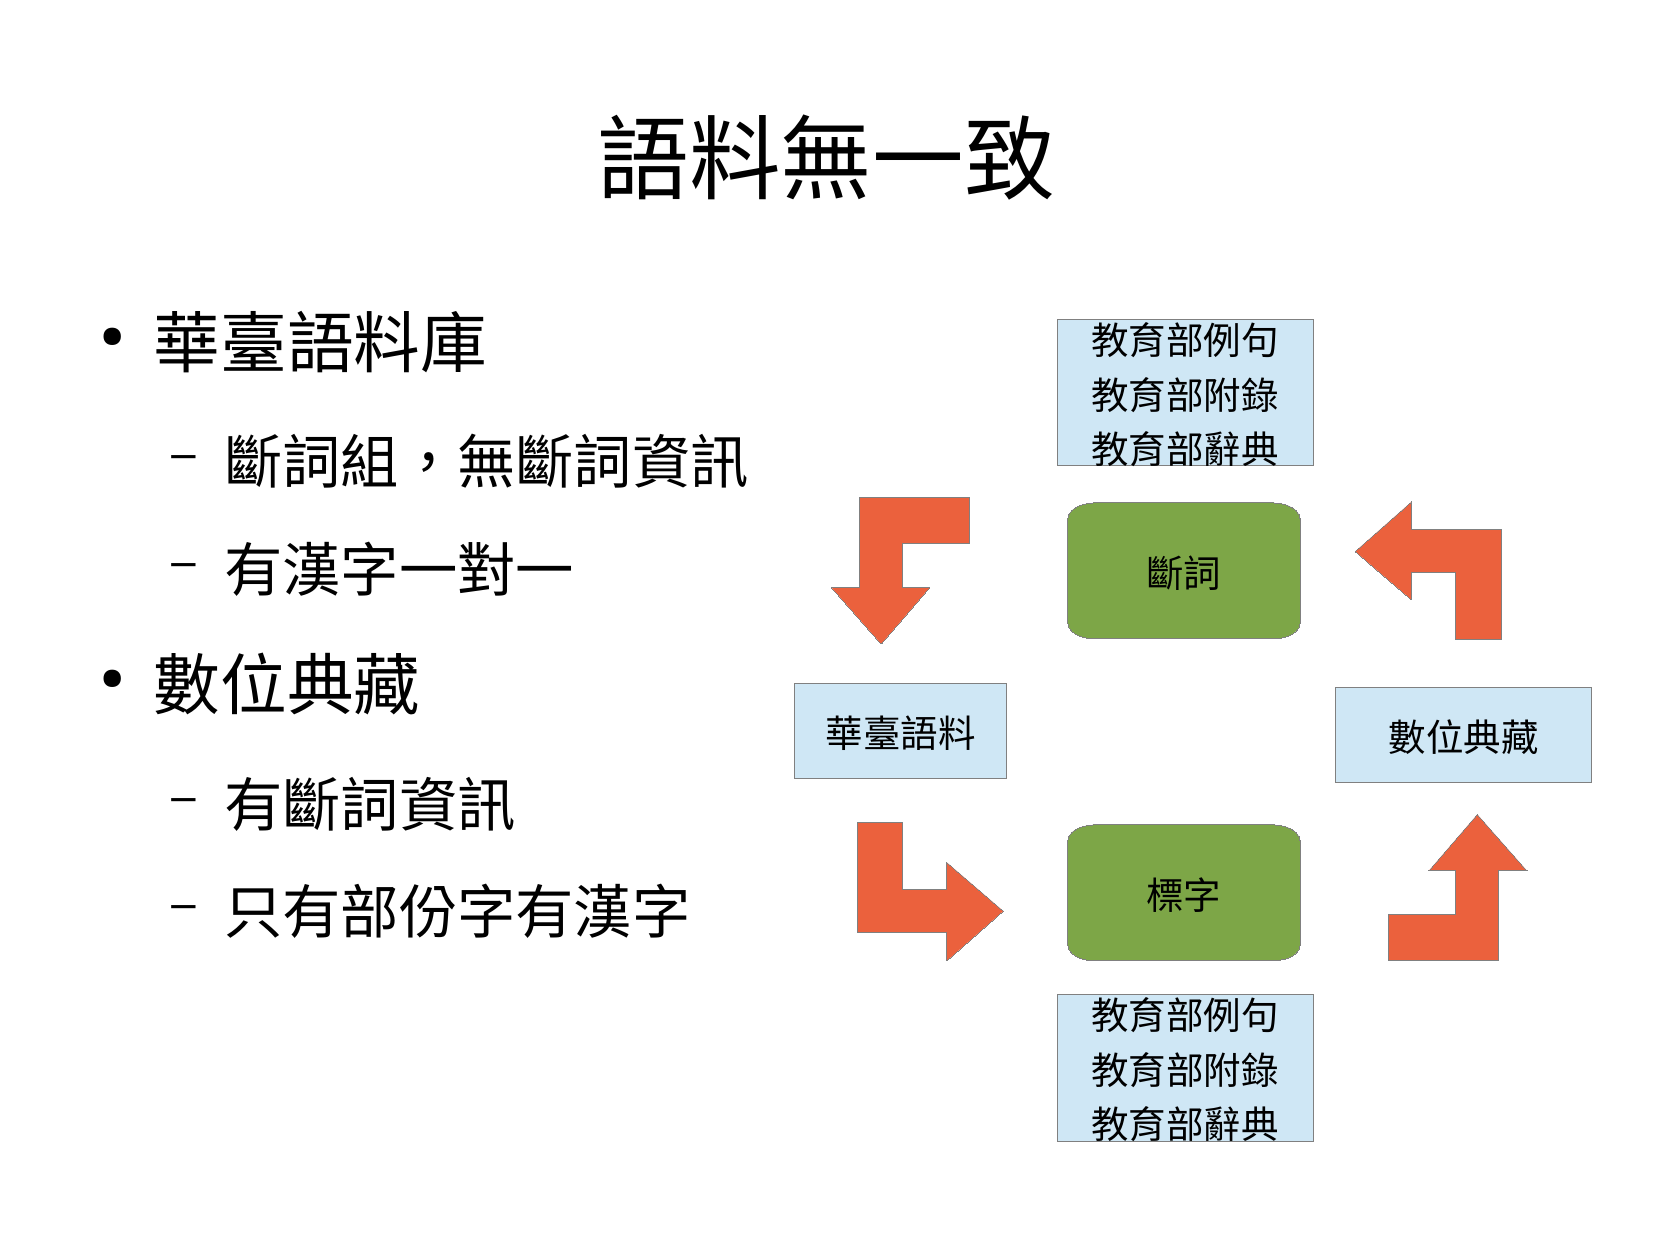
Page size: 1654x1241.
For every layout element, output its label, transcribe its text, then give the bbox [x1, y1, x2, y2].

text_box 教育部例句 教育部附錄 教育部辭典 [1134, 449, 1156, 466]
text_box 華臺語料 [794, 683, 1007, 779]
text_box [1355, 501, 1502, 640]
text_box [831, 497, 970, 644]
title 語料無一致 [82, 49, 1571, 257]
text_box 斷詞 [1067, 502, 1301, 639]
text_box 標字 [1067, 824, 1301, 961]
text_box [857, 822, 1004, 961]
list 華臺語料庫 斷詞組，無斷詞資訊 有漢字一對一 數位典藏 有斷詞資訊 只有部份字有漢字 [82, 290, 1538, 1109]
text_box 教育部例句 教育部附錄 教育部辭典 [1057, 994, 1314, 1142]
text_box [1388, 814, 1528, 961]
text_box 教育部例句 教育部附錄 教育部辭典 [1057, 319, 1314, 466]
text_box 數位典藏 [1335, 687, 1592, 783]
